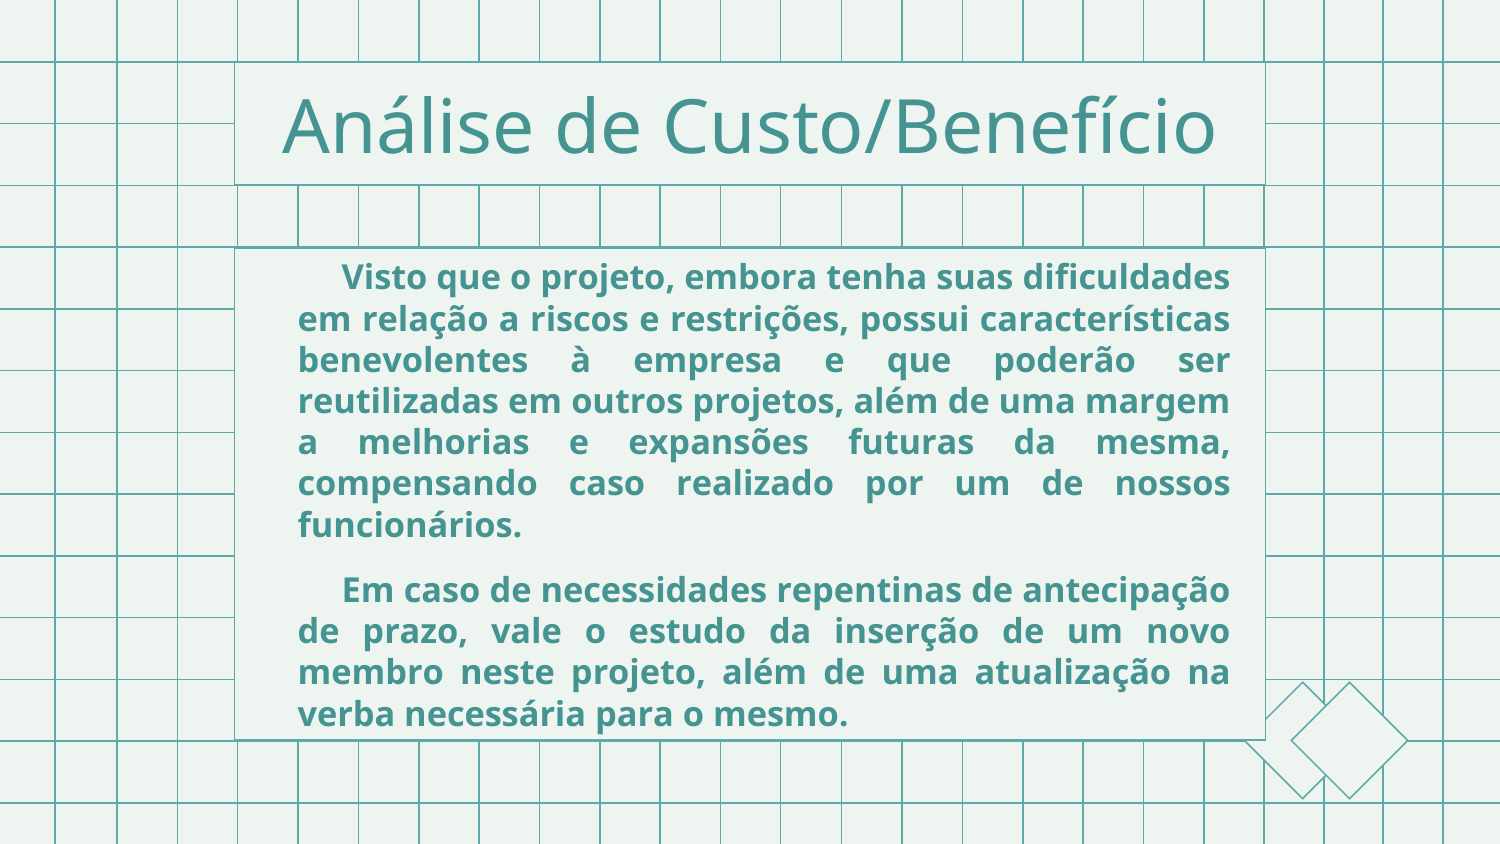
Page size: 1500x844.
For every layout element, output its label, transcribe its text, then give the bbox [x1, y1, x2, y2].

list Visto que o projeto, embora tenha suas dificuldades em relação a riscos e restrições, possui características benevolentes à empresa e que poderão ser reutilizadas em outros projetos, além de uma margem a melhorias e expansões futuras da mesma, compensando caso realizado por um de nossos funcionários. Em caso de necessidades repentinas de antecipação de prazo, vale o estudo da inserção de um novo membro neste projeto, além de uma atualização na verba necessária para o mesmo. [234, 248, 1266, 741]
title Análise de Custo/Benefício [234, 61, 1266, 186]
